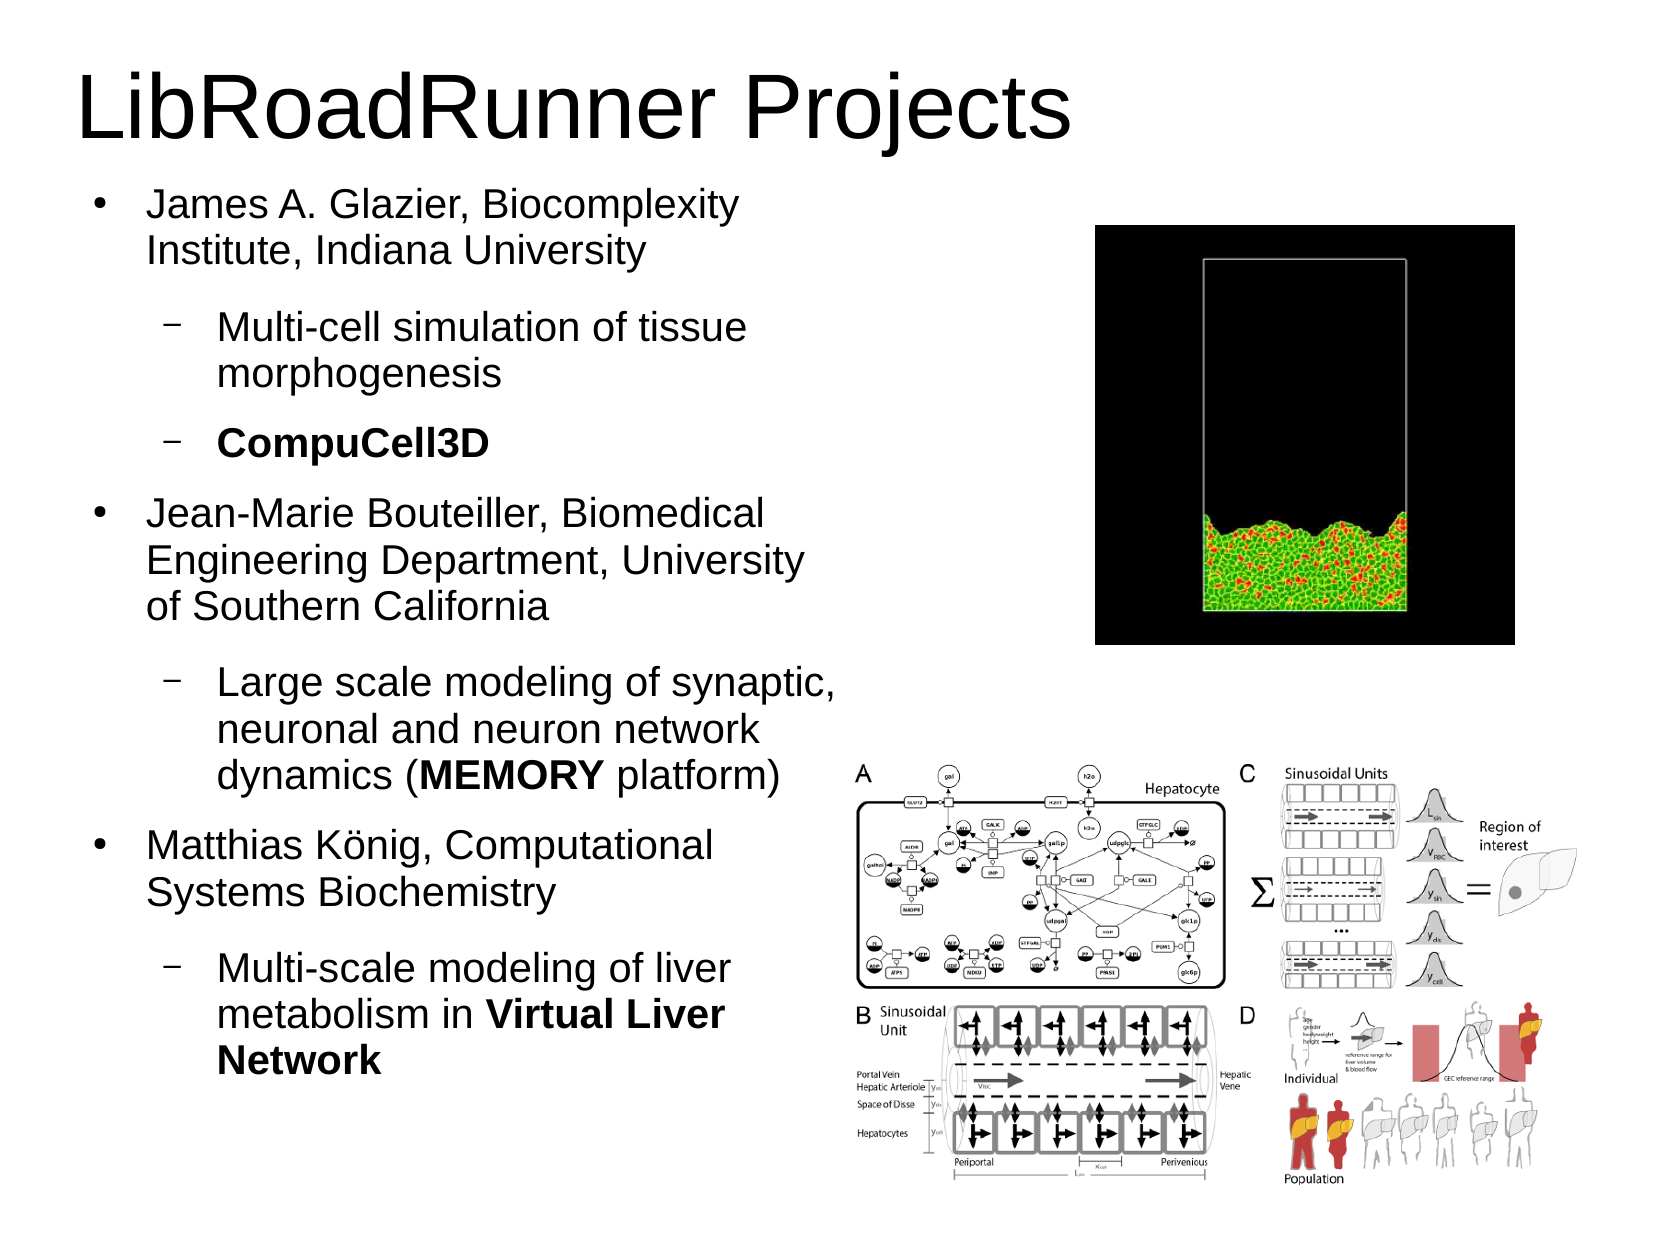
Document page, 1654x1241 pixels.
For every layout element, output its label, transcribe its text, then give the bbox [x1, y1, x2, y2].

list James A. Glazier, Biocomplexity Institute, Indiana University Multi-cell simulation of tissue morphogenesis CompuCell3D Jean-Marie Bouteiller, Biomedical Engineering Department, University of Southern California Large scale modeling of synaptic, neuronal and neuron network dynamics (MEMORY platform) Matthias König, Computational Systems Biochemistry Multi-scale modeling of liver metabolism in Virtual Liver Network [75, 180, 841, 1171]
picture [855, 764, 1577, 1186]
title LibRoadRunner Projects [75, 2, 1564, 211]
text_box [1095, 225, 1516, 646]
